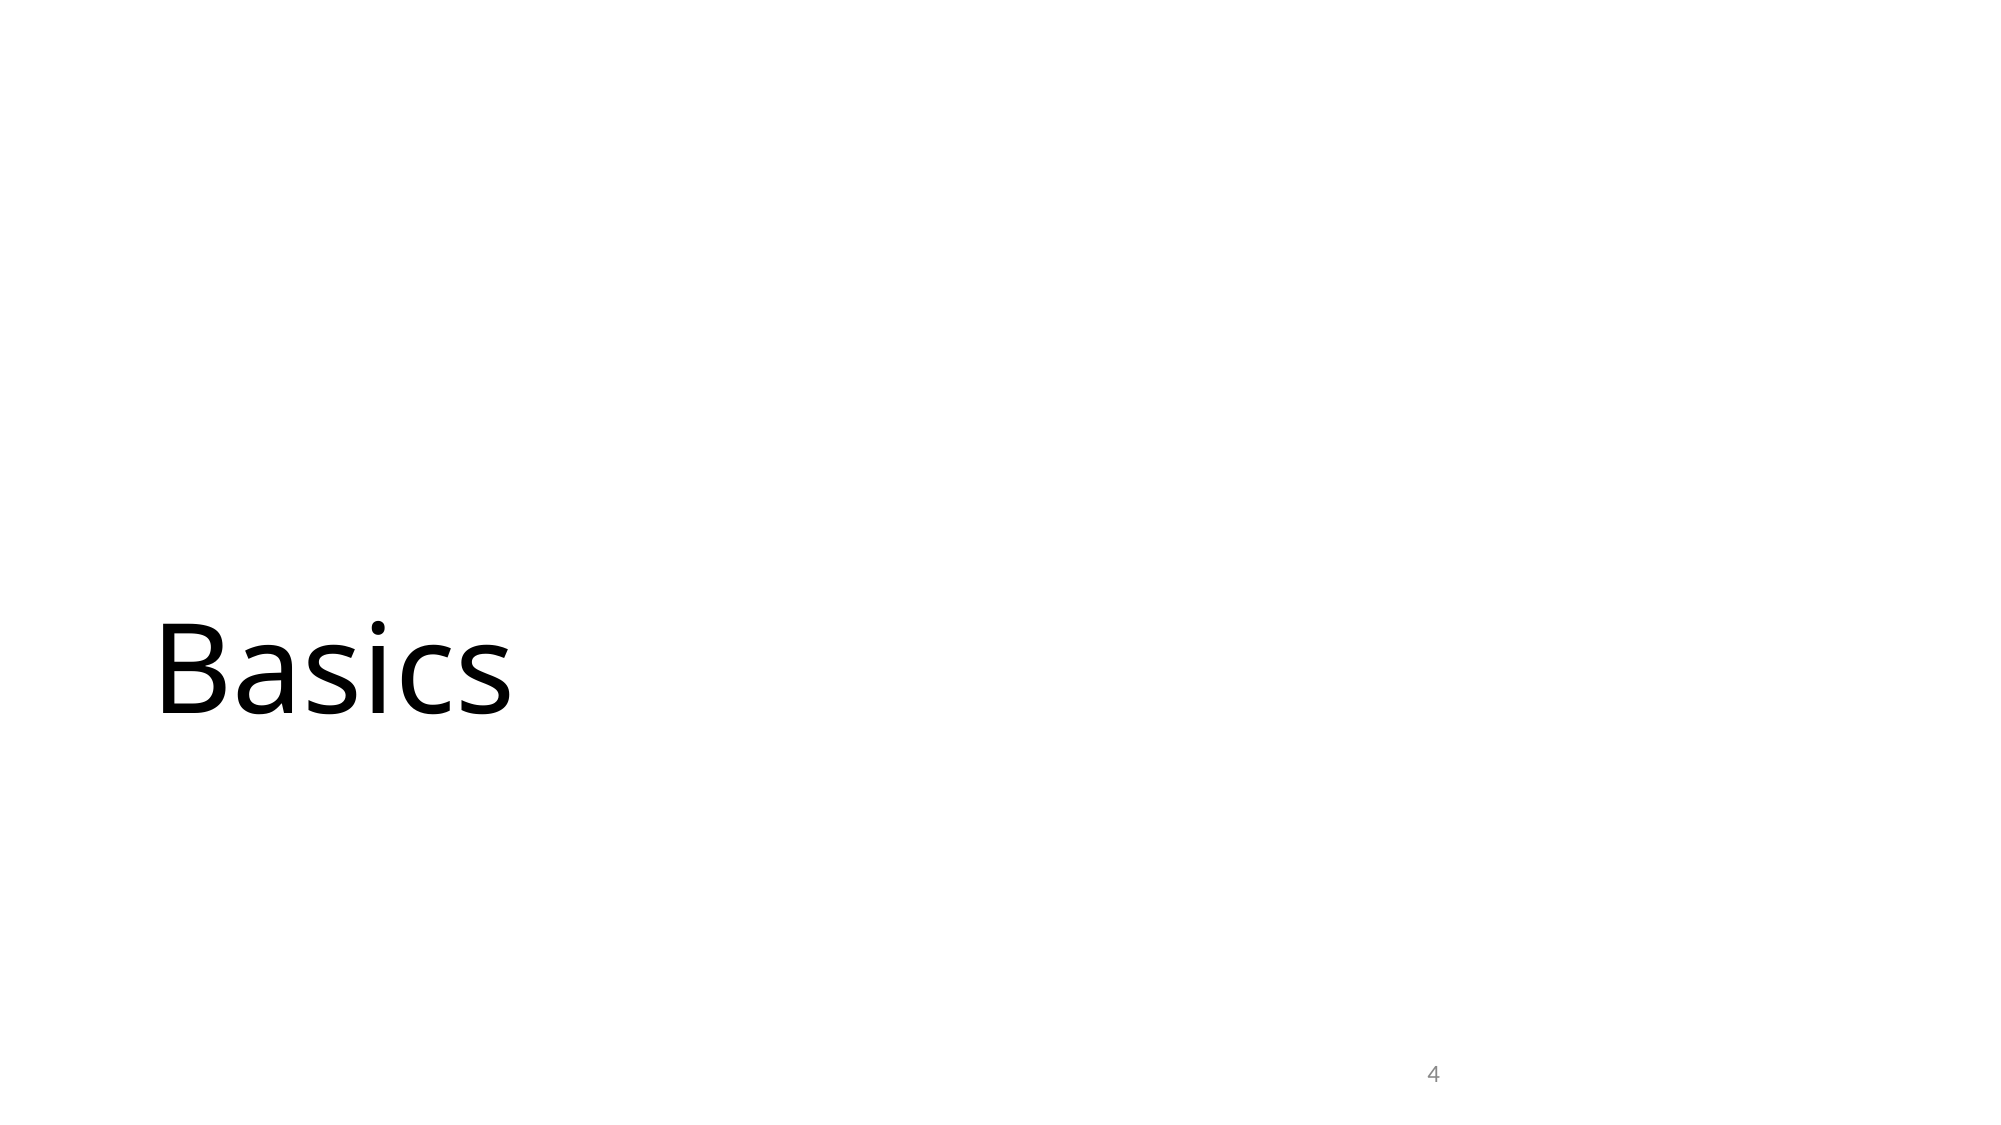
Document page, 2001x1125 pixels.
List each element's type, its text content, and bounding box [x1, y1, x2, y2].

title Basics [136, 280, 1862, 749]
text_box [1412, 1042, 1863, 1103]
